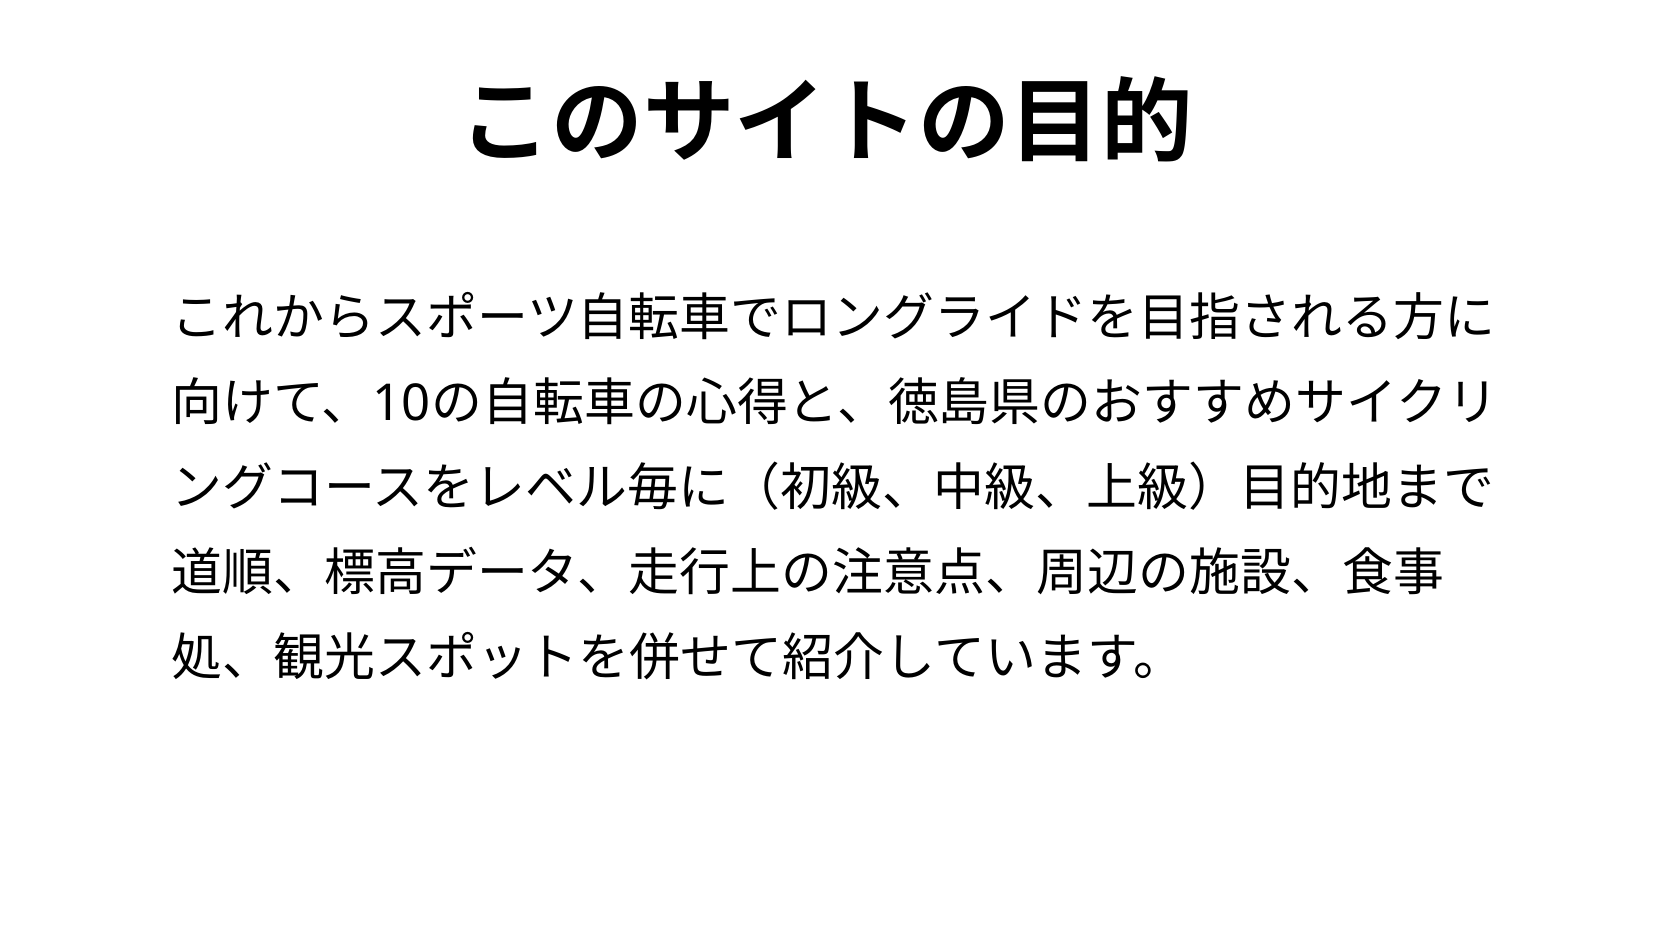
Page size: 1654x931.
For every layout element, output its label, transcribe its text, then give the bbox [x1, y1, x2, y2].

title このサイトの目的 [82, 37, 1571, 193]
list これからスポーツ自転車でロングライドを目指される方に向けて、10の自転車の心得と、徳島県のおすすめサイクリングコースをレベル毎に（初級、中級、上級）目的地まで道順、標高データ、走行上の注意点、周辺の施設、食事処、観光スポットを併せて紹介しています。 [171, 264, 1501, 697]
